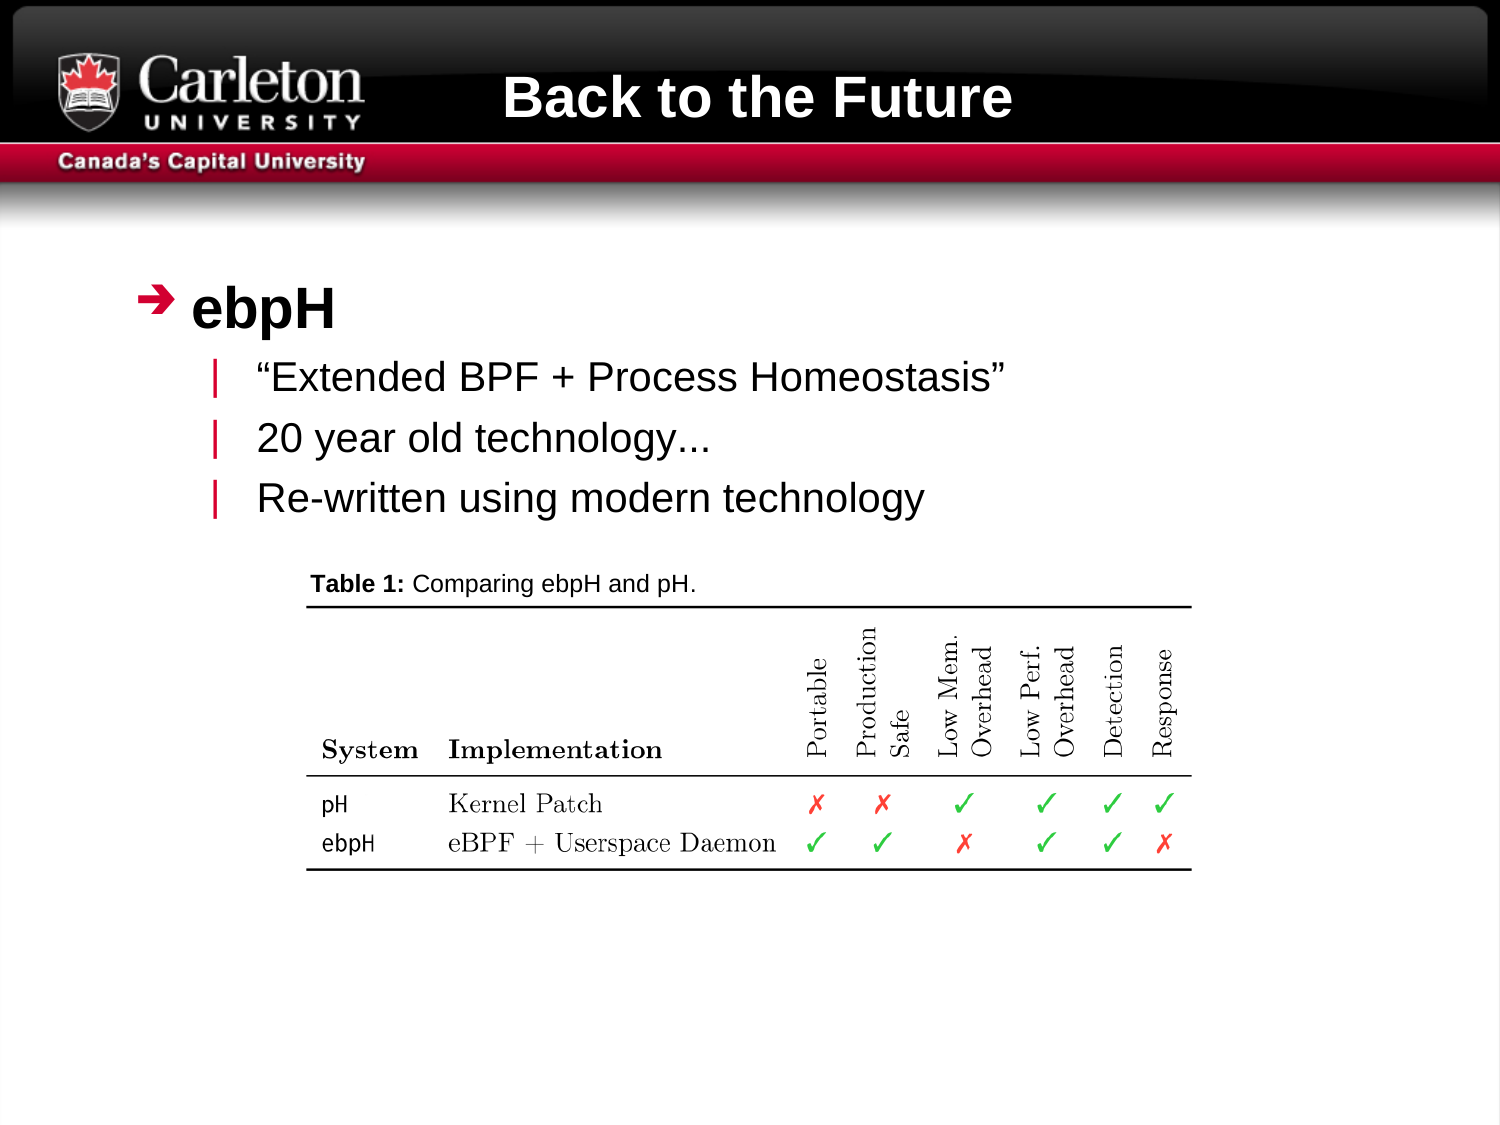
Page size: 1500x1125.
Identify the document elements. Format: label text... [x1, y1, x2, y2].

picture [0, 0, 1500, 1125]
list ebpH “Extended BPF + Process Homeostasis” 20 year old technology... Re-written using modern technology [120, 262, 1388, 561]
title Back to the Future [487, 37, 1438, 150]
text_box Table 1: Comparing ebpH and pH. [295, 560, 866, 636]
